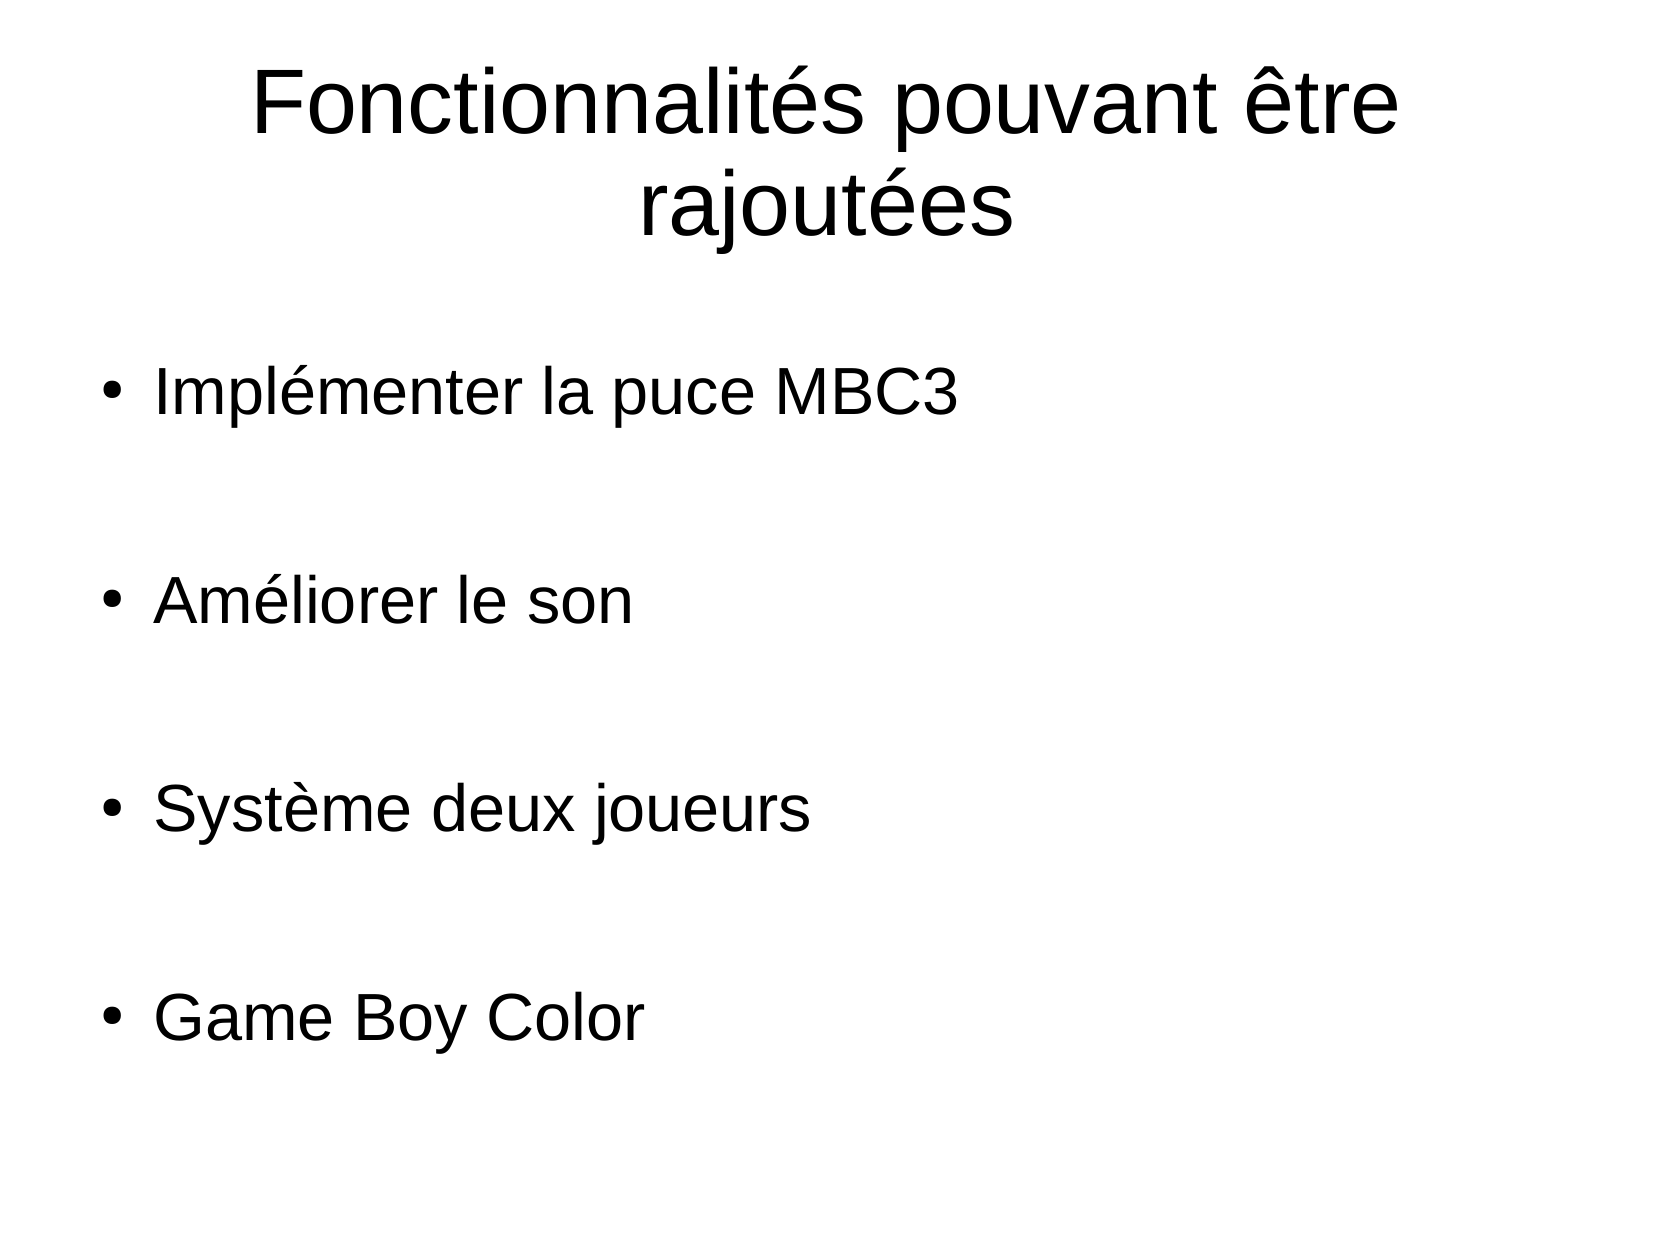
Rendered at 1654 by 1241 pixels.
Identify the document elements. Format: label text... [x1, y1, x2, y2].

list Implémenter la puce MBC3 Améliorer le son Système deux joueurs Game Boy Color [82, 354, 1538, 1074]
title Fonctionnalités pouvant être rajoutées [82, 49, 1571, 257]
